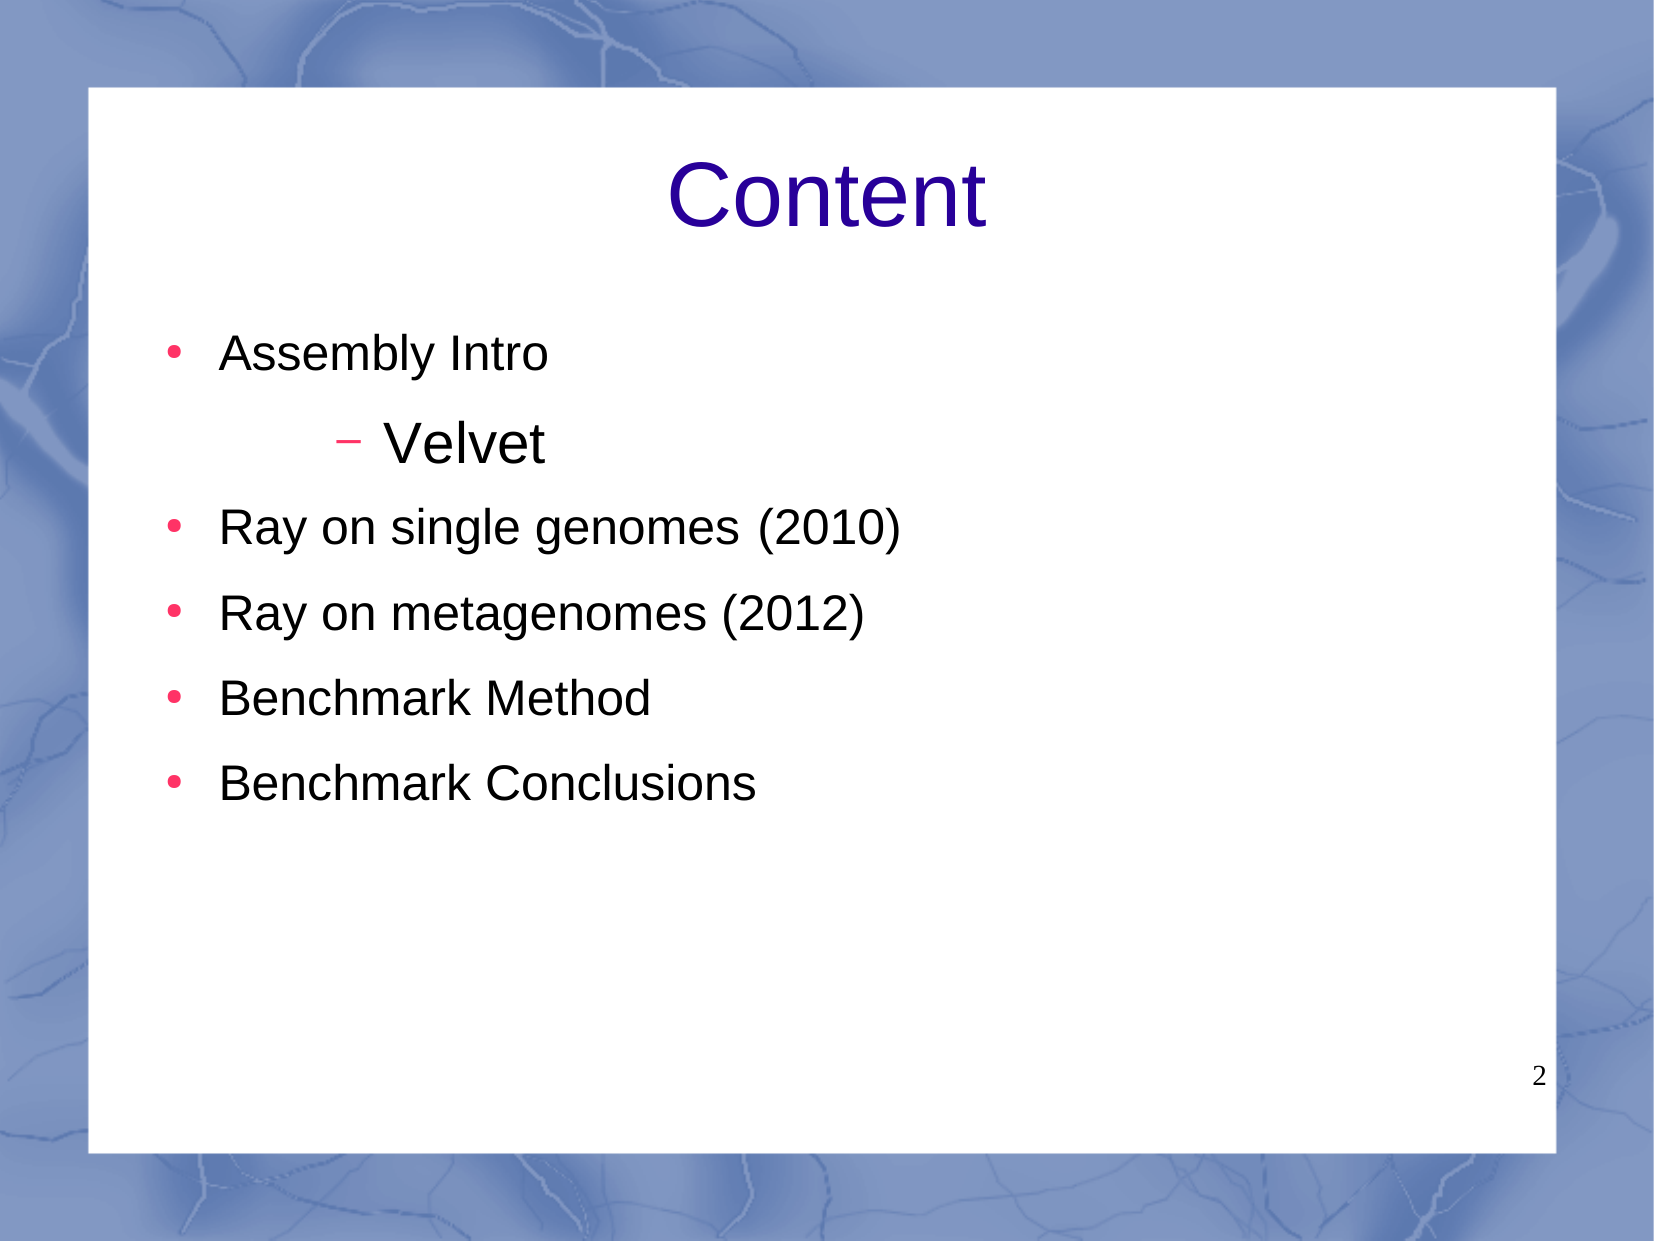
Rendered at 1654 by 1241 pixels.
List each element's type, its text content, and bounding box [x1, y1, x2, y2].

title Content [118, 90, 1536, 298]
list Assembly Intro Velvet Ray on single genomes (2010) Ray on metagenomes (2012) Benchmark Method Benchmark Conclusions [147, 325, 1506, 1045]
picture [0, 0, 1654, 1241]
